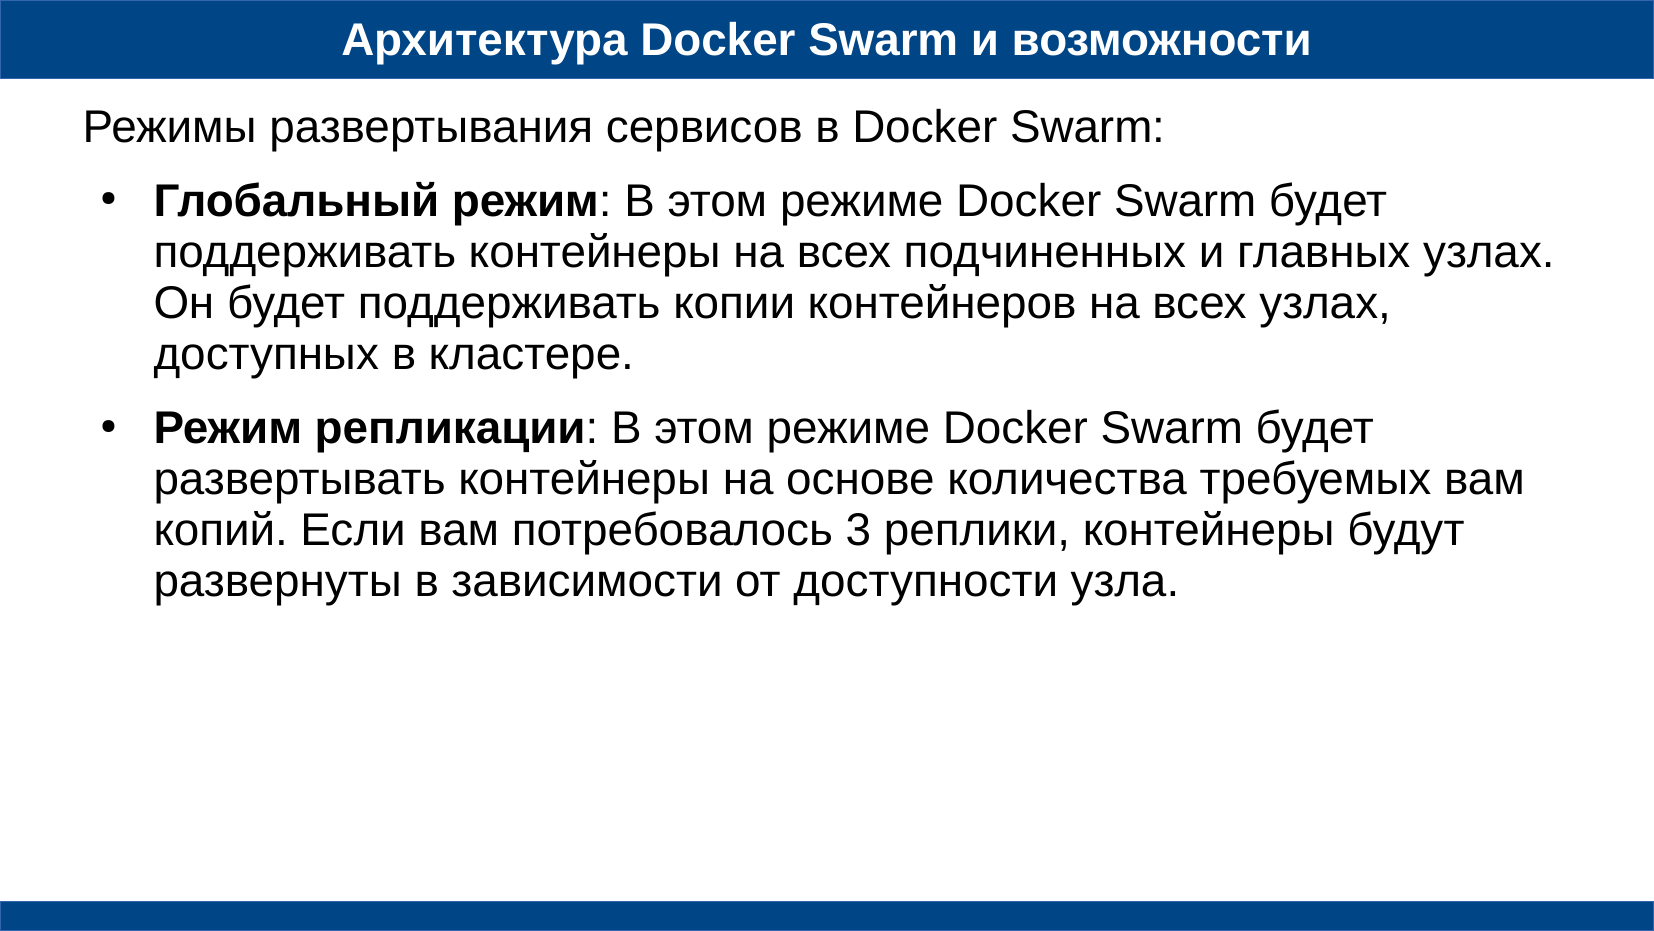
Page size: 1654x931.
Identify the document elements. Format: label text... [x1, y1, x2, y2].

title Архитектура Docker Swarm и возможности [0, 0, 1654, 79]
list Режимы развертывания сервисов в Docker Swarm: Глобальный режим: В этом режиме Docker Swarm будет поддерживать контейнеры на всех подчиненных и главных узлах. Он будет поддерживать копии контейнеров на всех узлах, доступных в кластере. Режим репликации: В этом режиме Docker Swarm будет развертывать контейнеры на основе количества требуемых вам копий. Если вам потребовалось 3 реплики, контейнеры будут развернуты в зависимости от доступности узла. [82, 101, 1571, 641]
